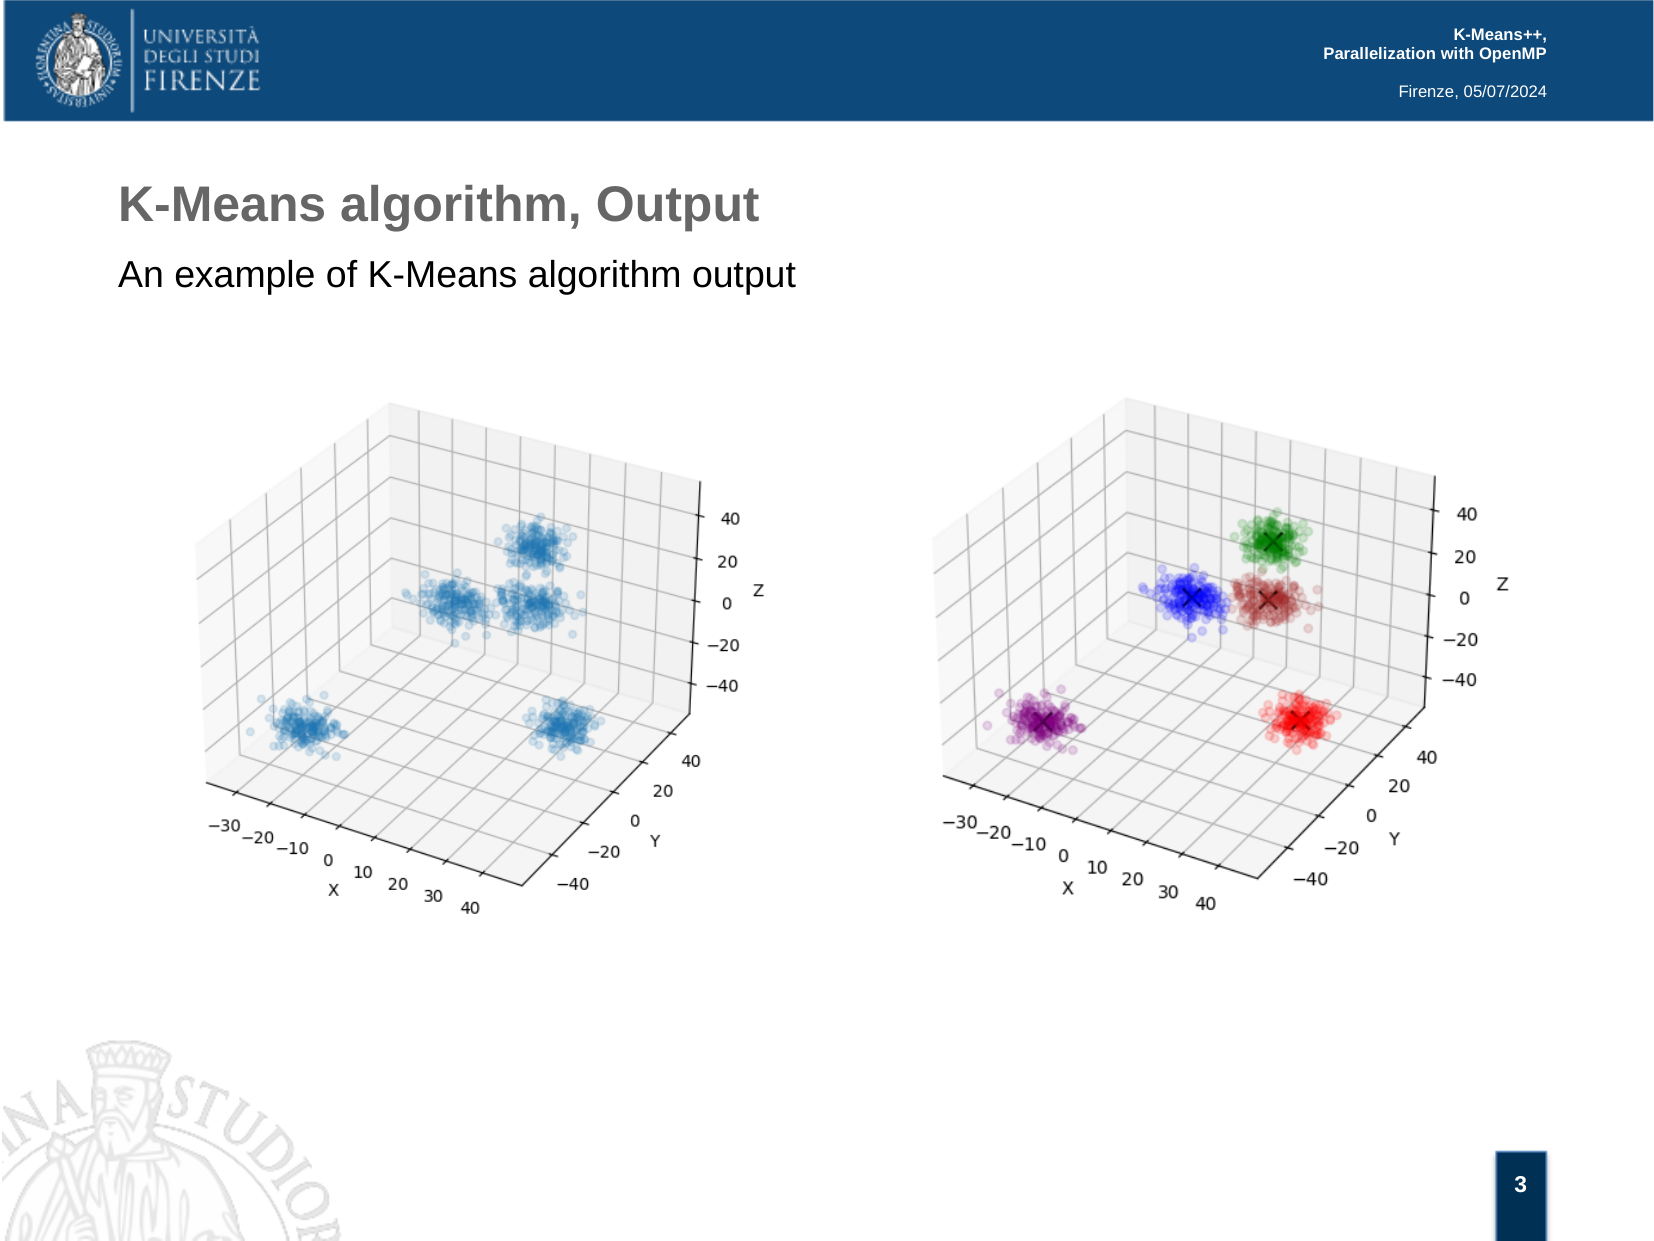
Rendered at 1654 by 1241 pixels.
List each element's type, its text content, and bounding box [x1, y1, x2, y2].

text_box K-Means algorithm, Output An example of K-Means algorithm output [118, 148, 981, 296]
text_box 3 [1505, 1160, 1536, 1208]
text_box K-Means++, Parallelization with OpenMP Firenze, 05/07/2024 [685, 24, 1548, 102]
picture [2, 0, 1654, 1241]
